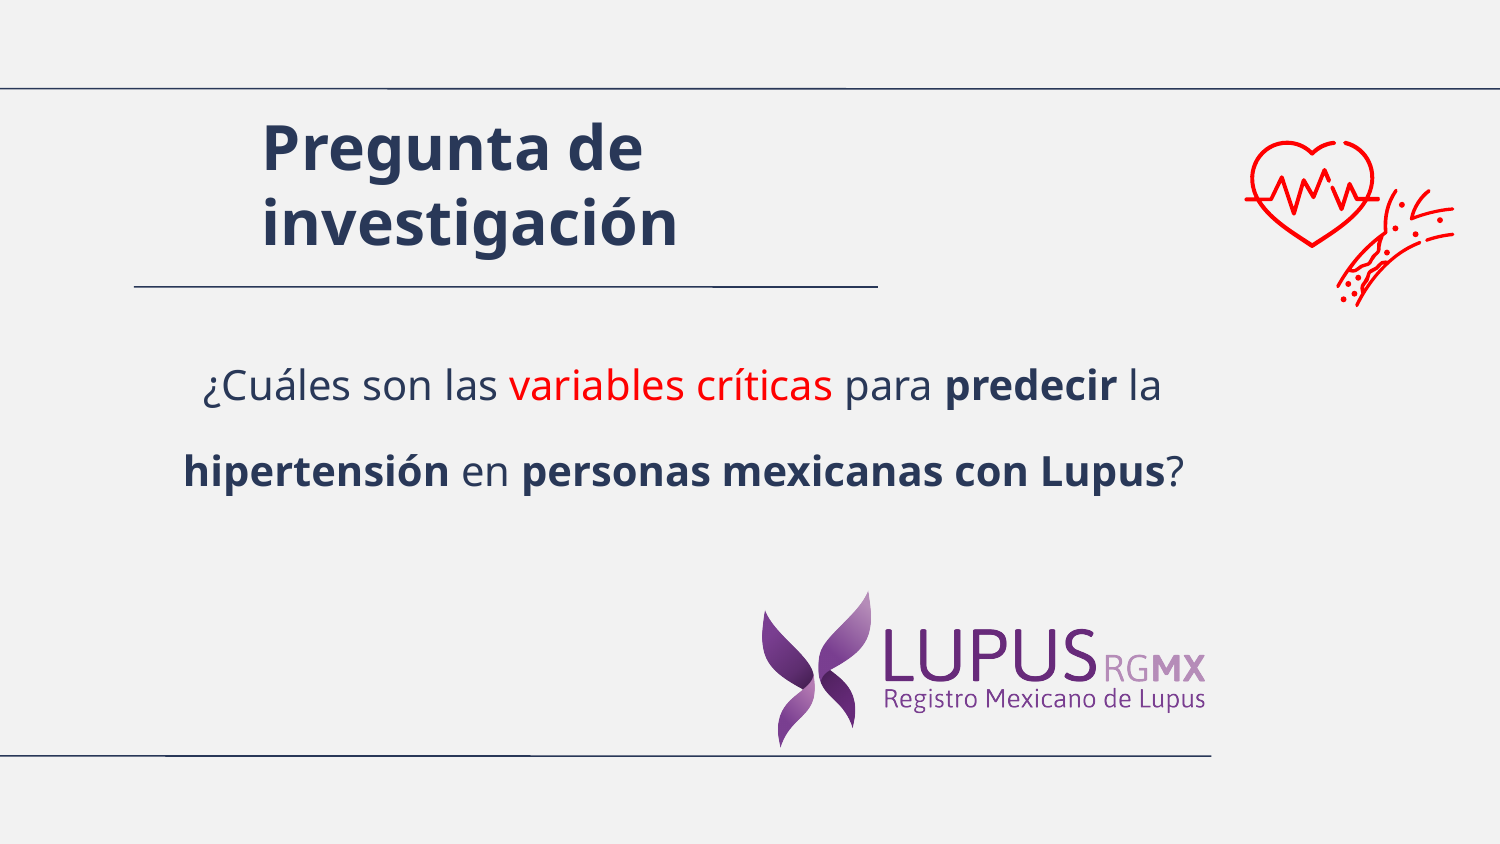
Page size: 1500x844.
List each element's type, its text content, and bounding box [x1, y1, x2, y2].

text_box [1244, 140, 1380, 248]
title Pregunta de investigación [246, 93, 851, 270]
text_box [1437, 217, 1443, 224]
text_box [1384, 249, 1390, 256]
text_box [1355, 274, 1362, 281]
text_box [1345, 280, 1352, 287]
text_box [1336, 188, 1398, 289]
title ¿Cuáles son las variables críticas para predecir la hipertensión en personas mexicanas con Lupus? [91, 327, 1241, 595]
text_box [1398, 201, 1405, 208]
text_box [1412, 231, 1419, 238]
picture [762, 590, 1205, 748]
text_box [1355, 240, 1422, 308]
text_box [1392, 225, 1399, 232]
text_box [1409, 189, 1455, 221]
text_box [1351, 290, 1358, 297]
text_box [1340, 296, 1347, 303]
text_box [1425, 232, 1455, 242]
